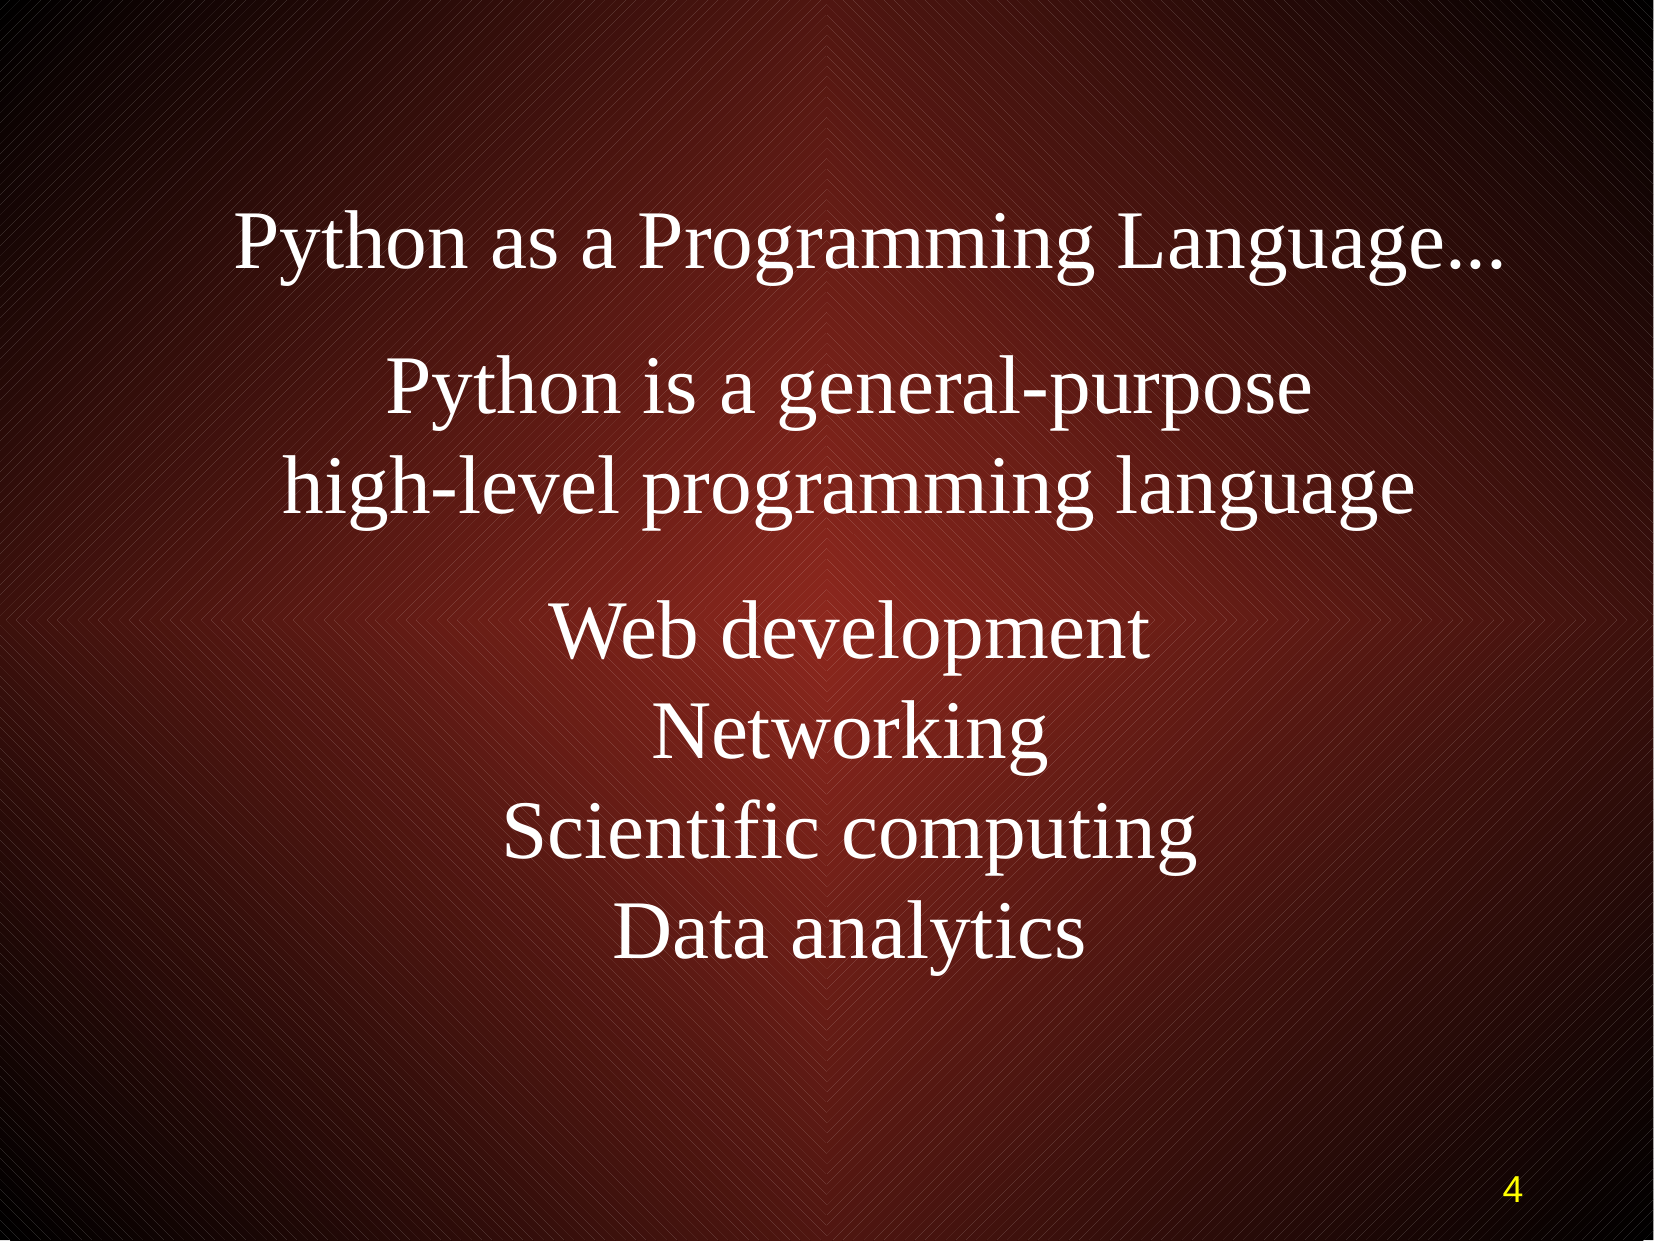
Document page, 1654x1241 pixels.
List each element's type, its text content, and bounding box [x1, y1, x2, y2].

text_box Python as a Programming Language... Python is a general-purpose high-level programming language Web development Networking Scientific computing Data analytics [106, 165, 1595, 996]
